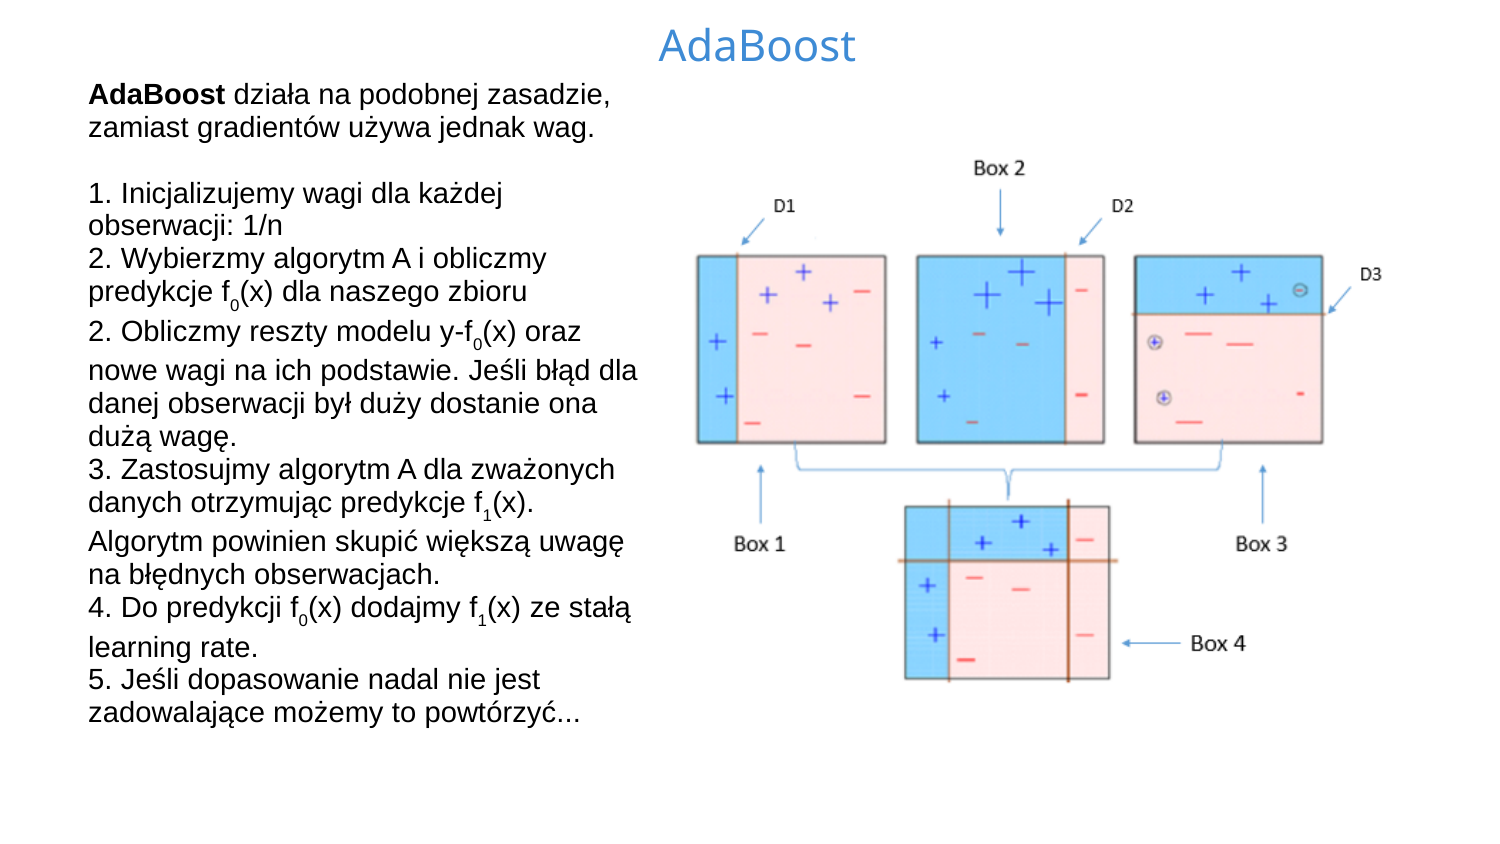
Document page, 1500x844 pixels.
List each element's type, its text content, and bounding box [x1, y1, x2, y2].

text_box AdaBoost działa na podobnej zasadzie, zamiast gradientów używa jednak wag. 1. Inicjalizujemy wagi dla każdej obserwacji: 1/n 2. Wybierzmy algorytm A i obliczmy predykcje f0(x) dla naszego zbioru 2. Obliczmy reszty modelu y-f0(x) oraz nowe wagi na ich podstawie. Jeśli błąd dla danej obserwacji był duży dostanie ona dużą wagę. 3. Zastosujmy algorytm A dla zważonych danych otrzymując predykcje f1(x). Algorytm powinien skupić większą uwagę na błędnych obserwacjach. 4. Do predykcji f0(x) dodajmy f1(x) ze stałą learning rate. 5. Jeśli dopasowanie nadal nie jest zadowalające możemy to powtórzyć... [73, 70, 662, 835]
text_box AdaBoost [251, 11, 1264, 76]
picture [661, 141, 1447, 721]
